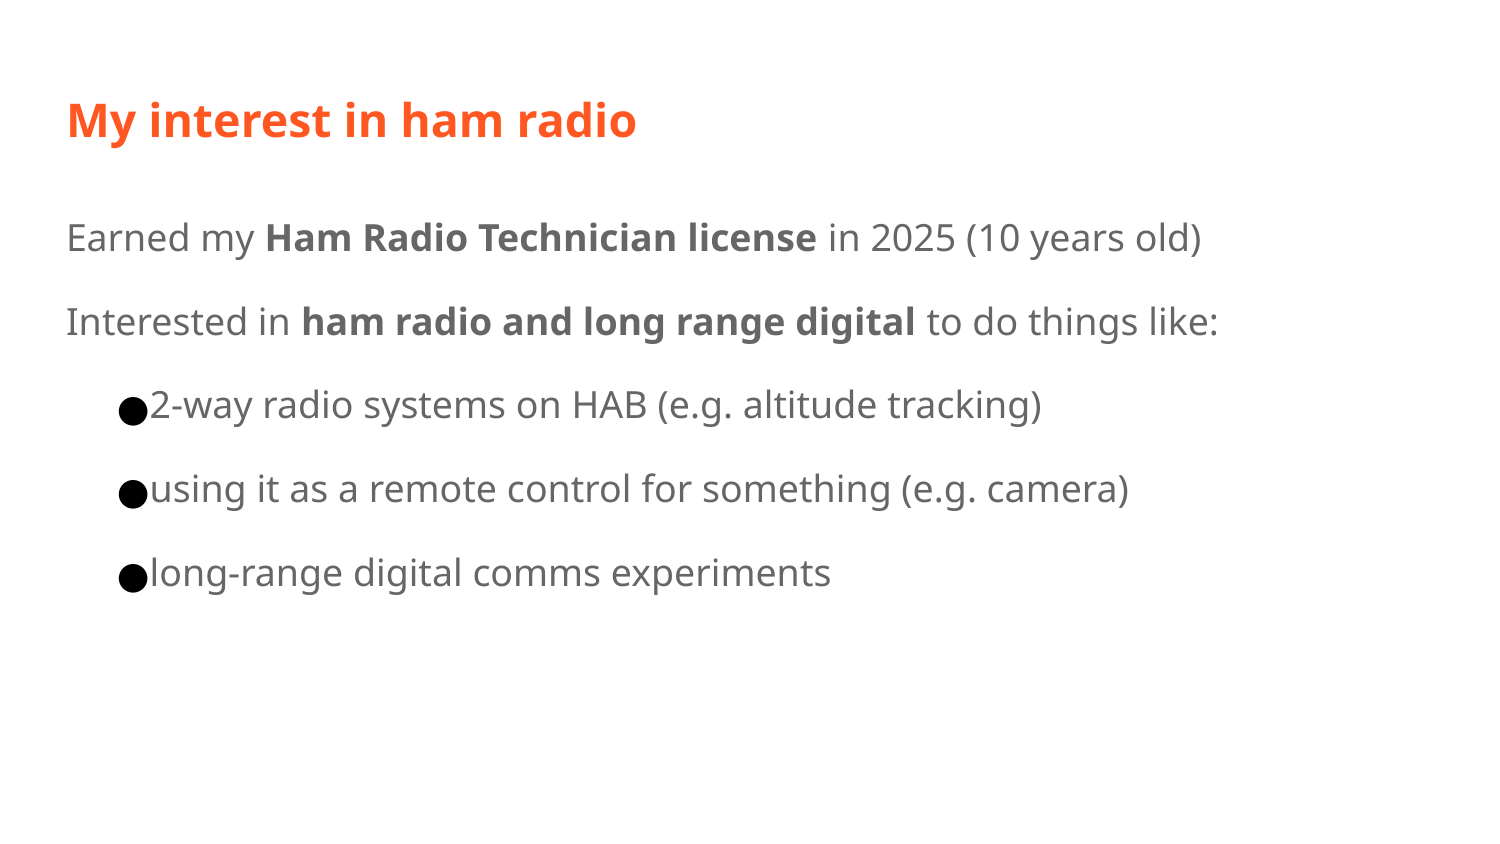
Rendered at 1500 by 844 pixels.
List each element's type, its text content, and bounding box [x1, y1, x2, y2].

title My interest in ham radio [51, 72, 1449, 167]
list Earned my Ham Radio Technician license in 2025 (10 years old) Interested in ham radio and long range digital to do things like: 2-way radio systems on HAB (e.g. altitude tracking) using it as a remote control for something (e.g. camera) long-range digital comms experiments [51, 189, 1449, 750]
